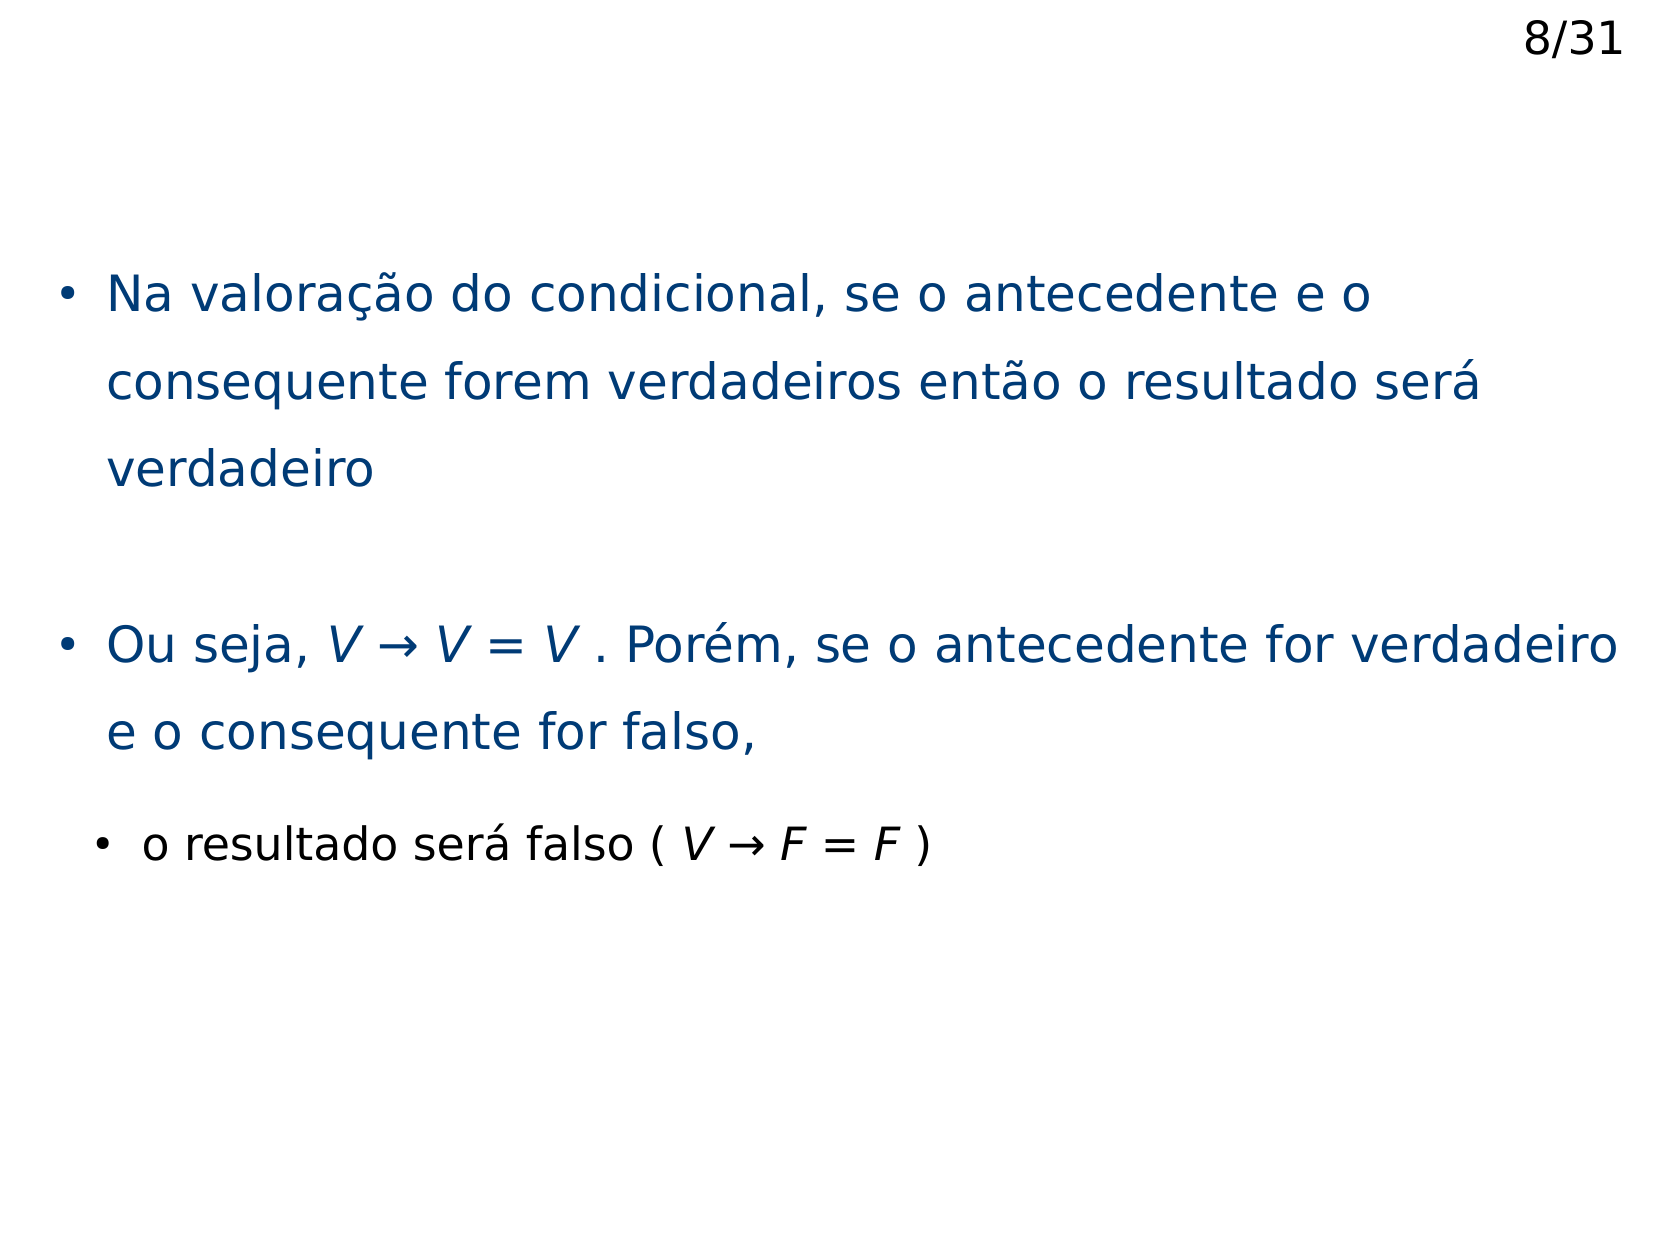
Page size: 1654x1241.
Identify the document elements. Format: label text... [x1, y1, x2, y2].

list Na valoração do condicional, se o antecedente e o consequente forem verdadeiros então o resultado será verdadeiro Ou seja, V → V = V . Porém, se o antecedente for verdadeiro e o consequente for falso, o resultado será falso ( V → F = F ) [59, 206, 1625, 1211]
